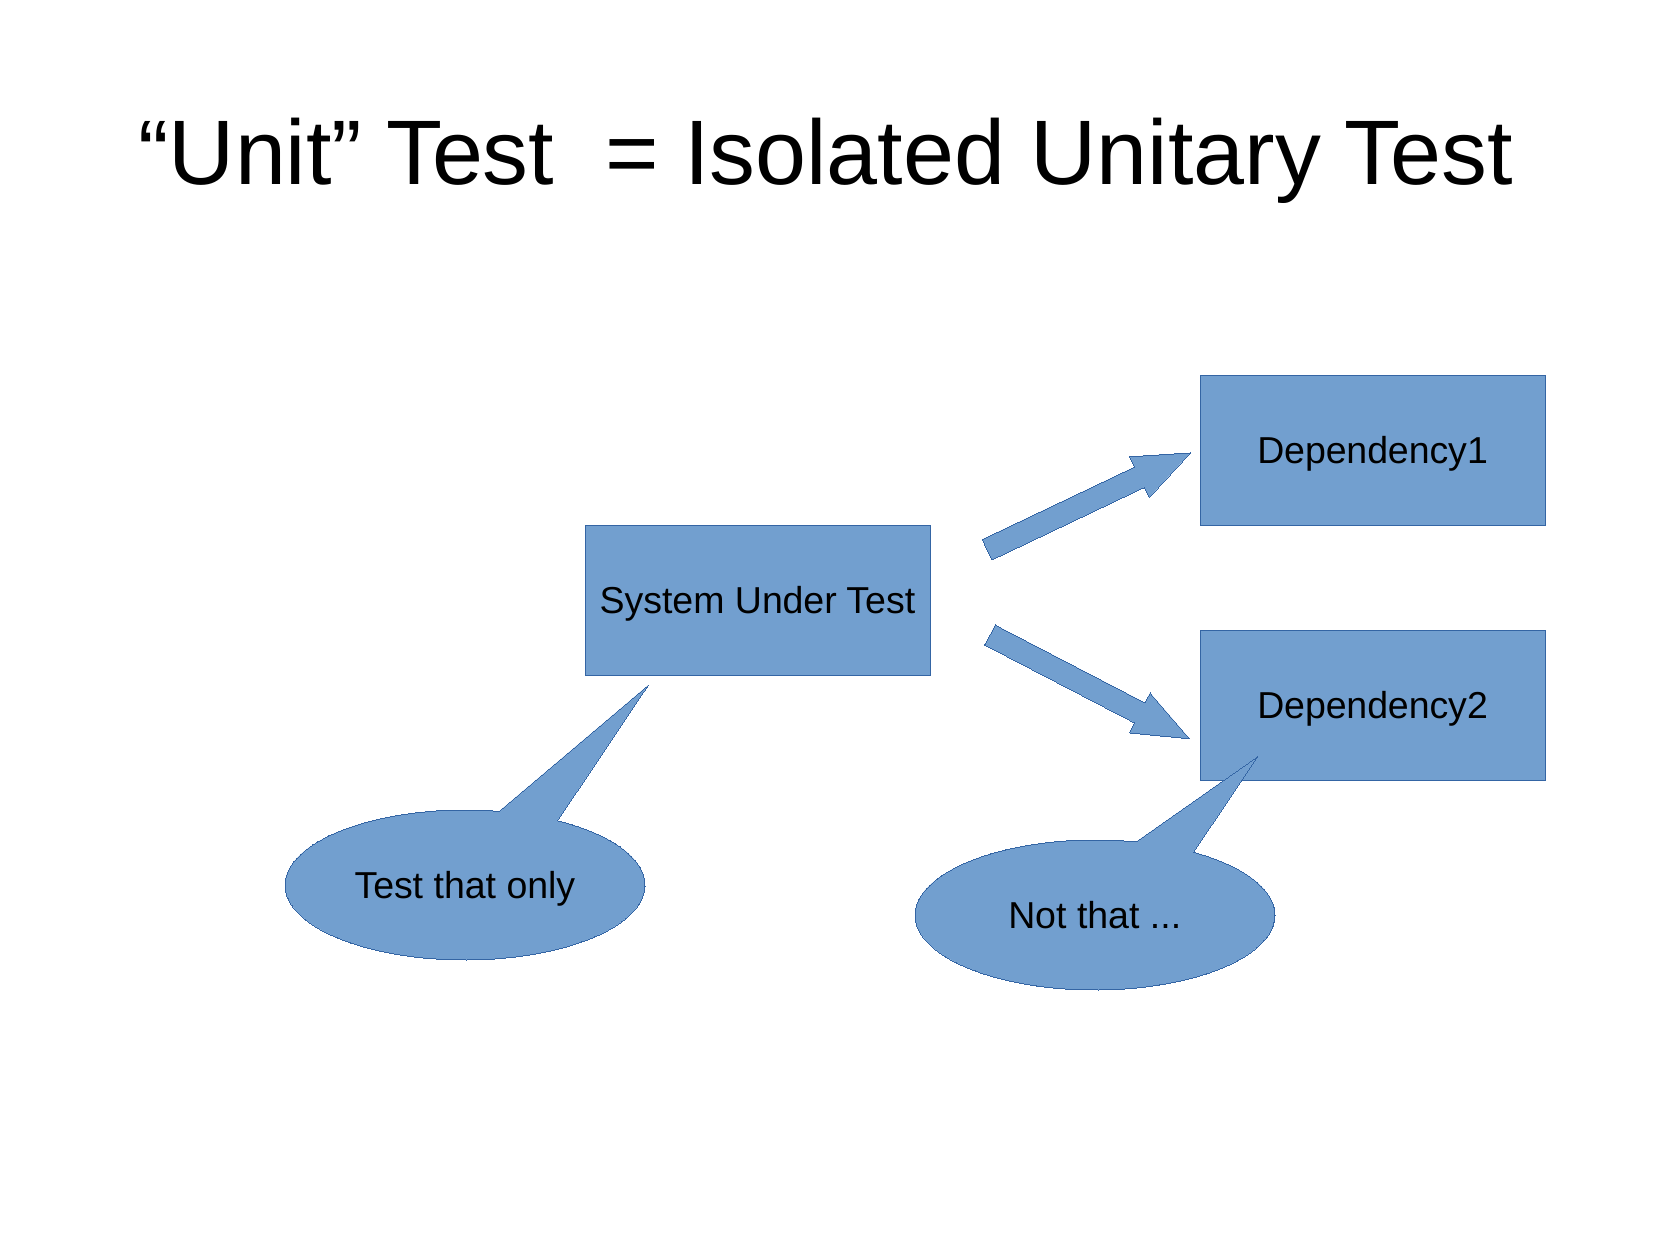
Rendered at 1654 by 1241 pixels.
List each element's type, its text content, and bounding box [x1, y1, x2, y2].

text_box Not that ... [915, 756, 1276, 991]
text_box [984, 624, 1190, 739]
text_box Test that only [285, 685, 649, 961]
title “Unit” Test = Isolated Unitary Test [82, 49, 1571, 257]
text_box [982, 452, 1191, 560]
text_box System Under Test [585, 525, 931, 676]
text_box Dependency1 [1200, 375, 1546, 526]
text_box Dependency2 [1200, 630, 1546, 781]
